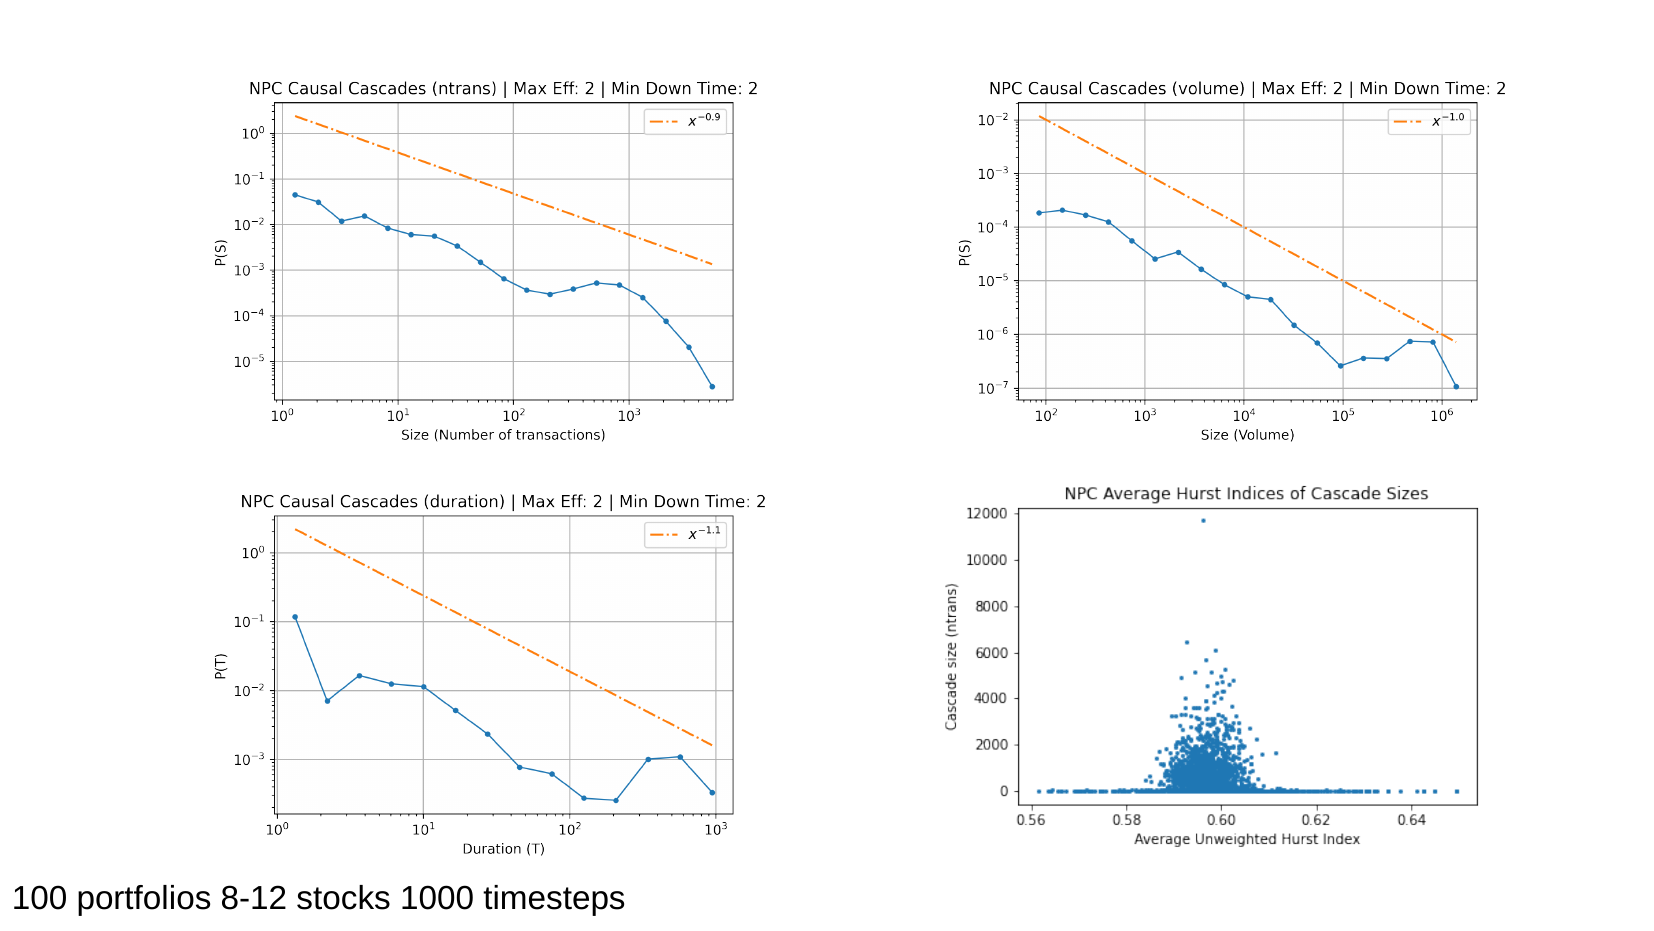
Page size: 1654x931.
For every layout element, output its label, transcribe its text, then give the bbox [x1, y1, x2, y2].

picture [944, 55, 1536, 449]
picture [200, 55, 792, 449]
picture [944, 460, 1536, 854]
subtitle 100 portfolios 8-12 stocks 1000 timesteps [11, 838, 1500, 931]
picture [200, 468, 792, 863]
